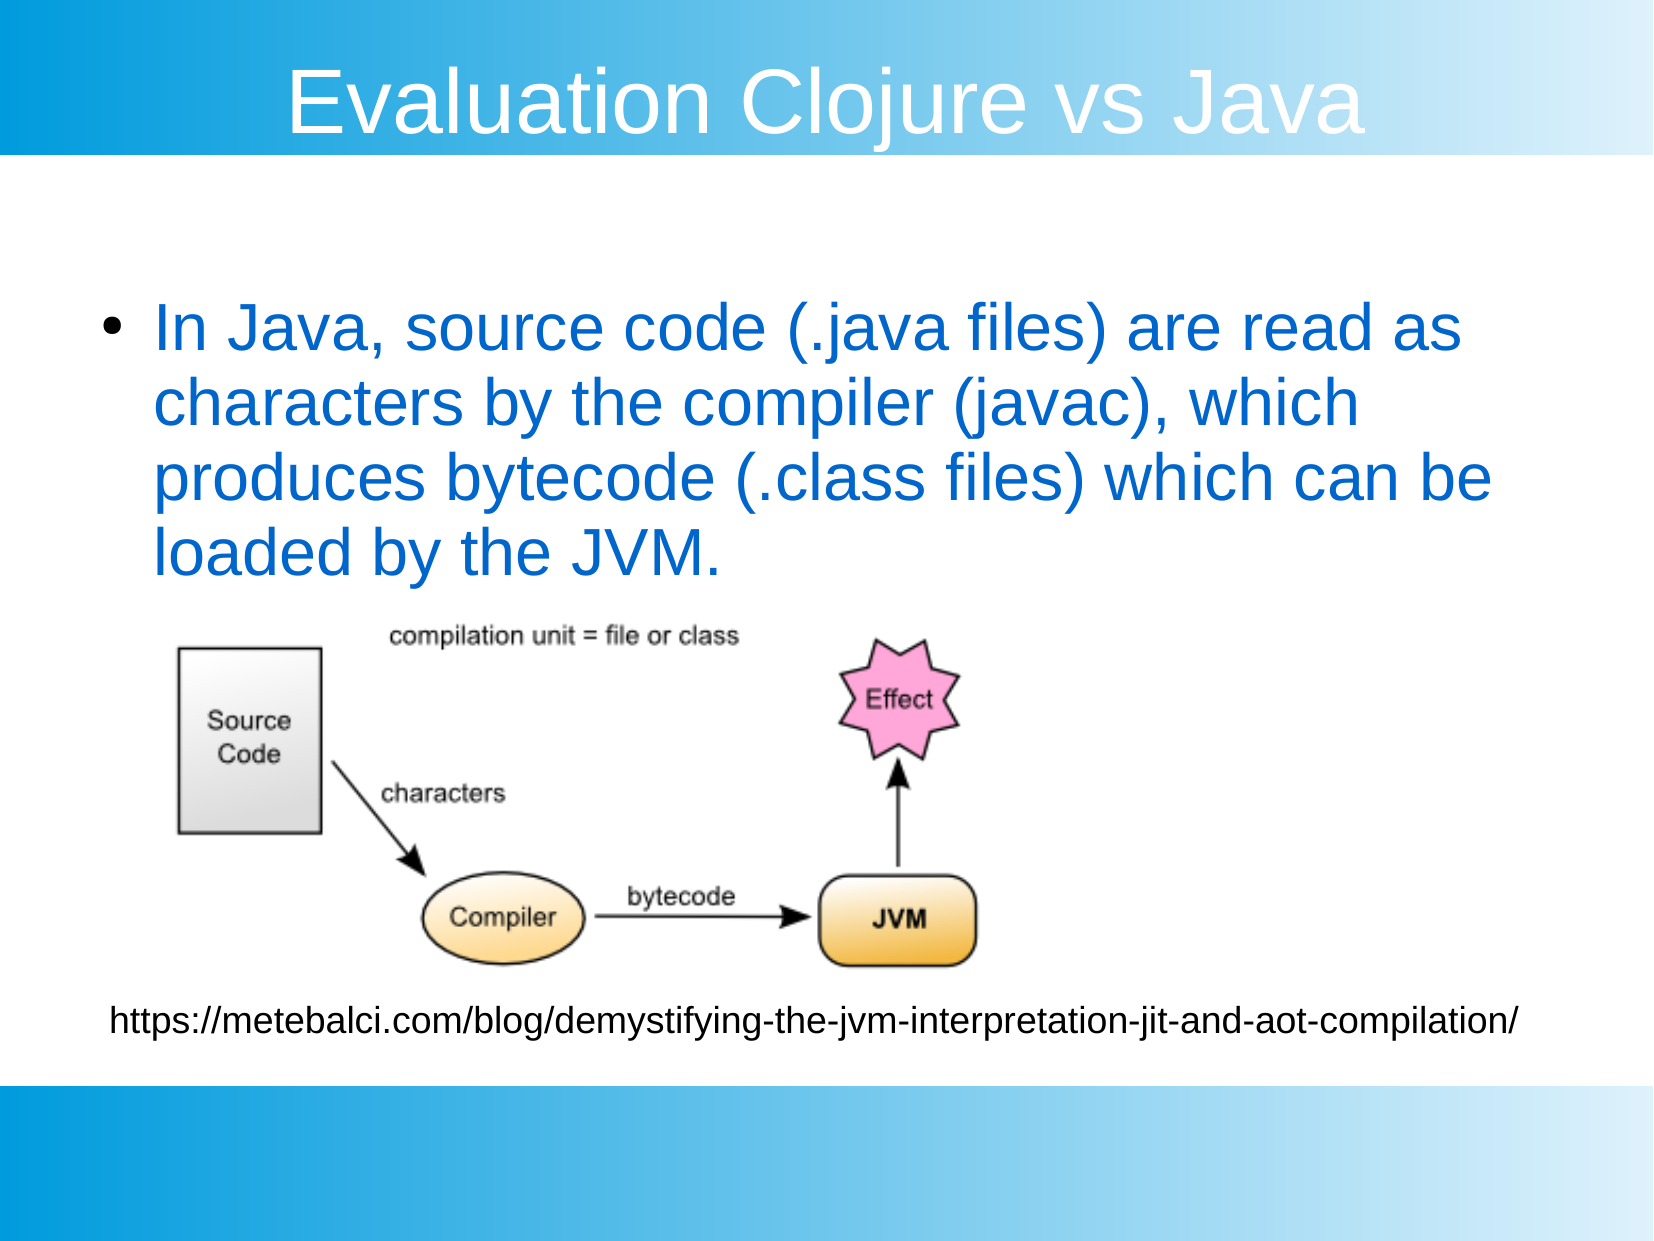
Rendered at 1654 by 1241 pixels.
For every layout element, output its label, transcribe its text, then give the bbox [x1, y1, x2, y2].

picture [153, 614, 1003, 992]
title Evaluation Clojure vs Java [82, 49, 1571, 155]
list In Java, source code (.java files) are read as characters by the compiler (javac), which produces bytecode (.class files) which can be loaded by the JVM. [82, 290, 1571, 449]
text_box https://metebalci.com/blog/demystifying-the-jvm-interpretation-jit-and-aot-compilation/ [94, 992, 1535, 1049]
